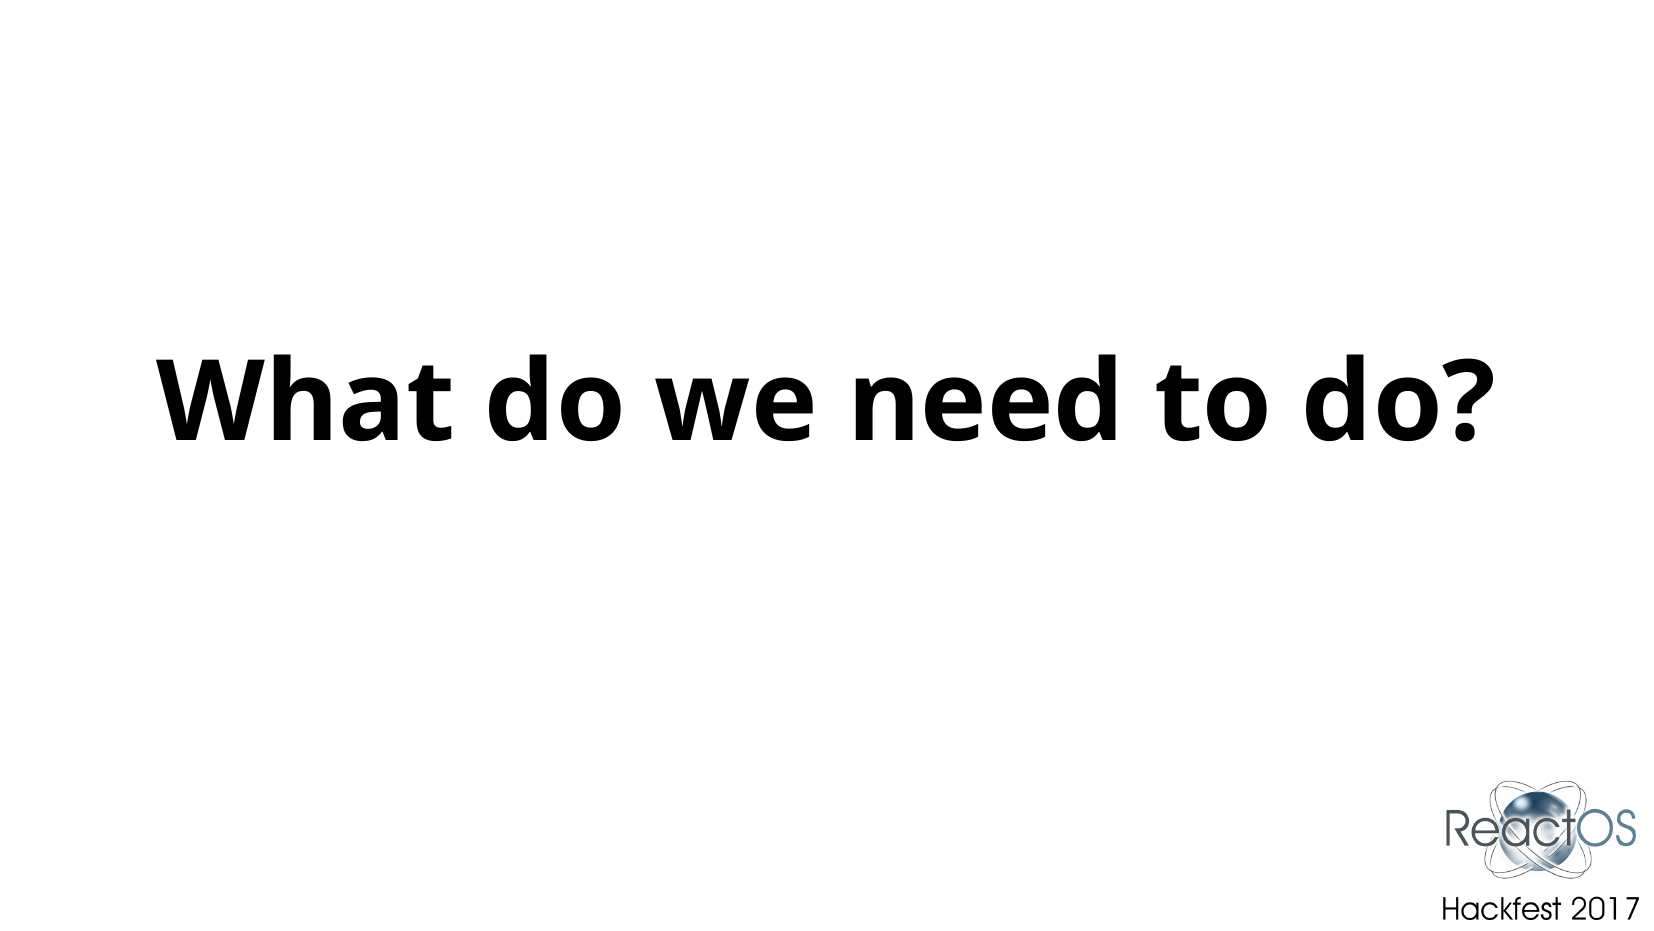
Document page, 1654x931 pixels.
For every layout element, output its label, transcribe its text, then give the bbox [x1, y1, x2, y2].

subtitle What do we need to do? [82, 37, 1571, 758]
picture [1440, 779, 1642, 920]
